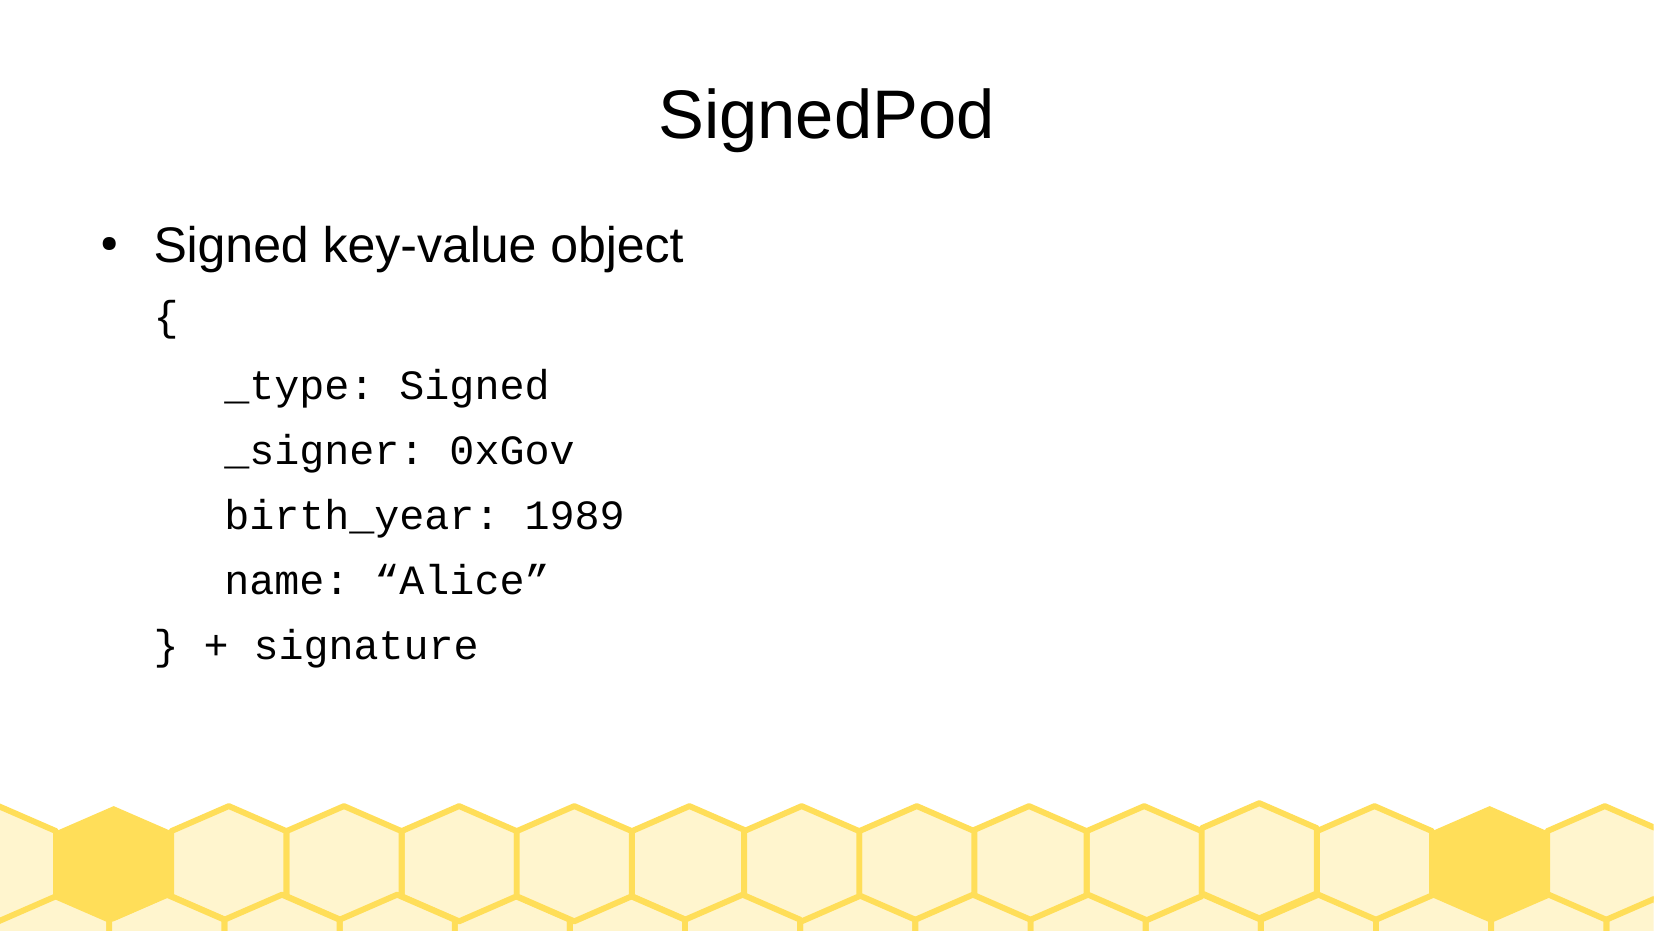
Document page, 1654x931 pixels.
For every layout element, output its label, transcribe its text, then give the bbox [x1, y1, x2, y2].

title SignedPod [82, 37, 1571, 193]
list Signed key-value object { _type: Signed _signer: 0xGov birth_year: 1989 name: “Alice” } + signature [82, 217, 1571, 758]
